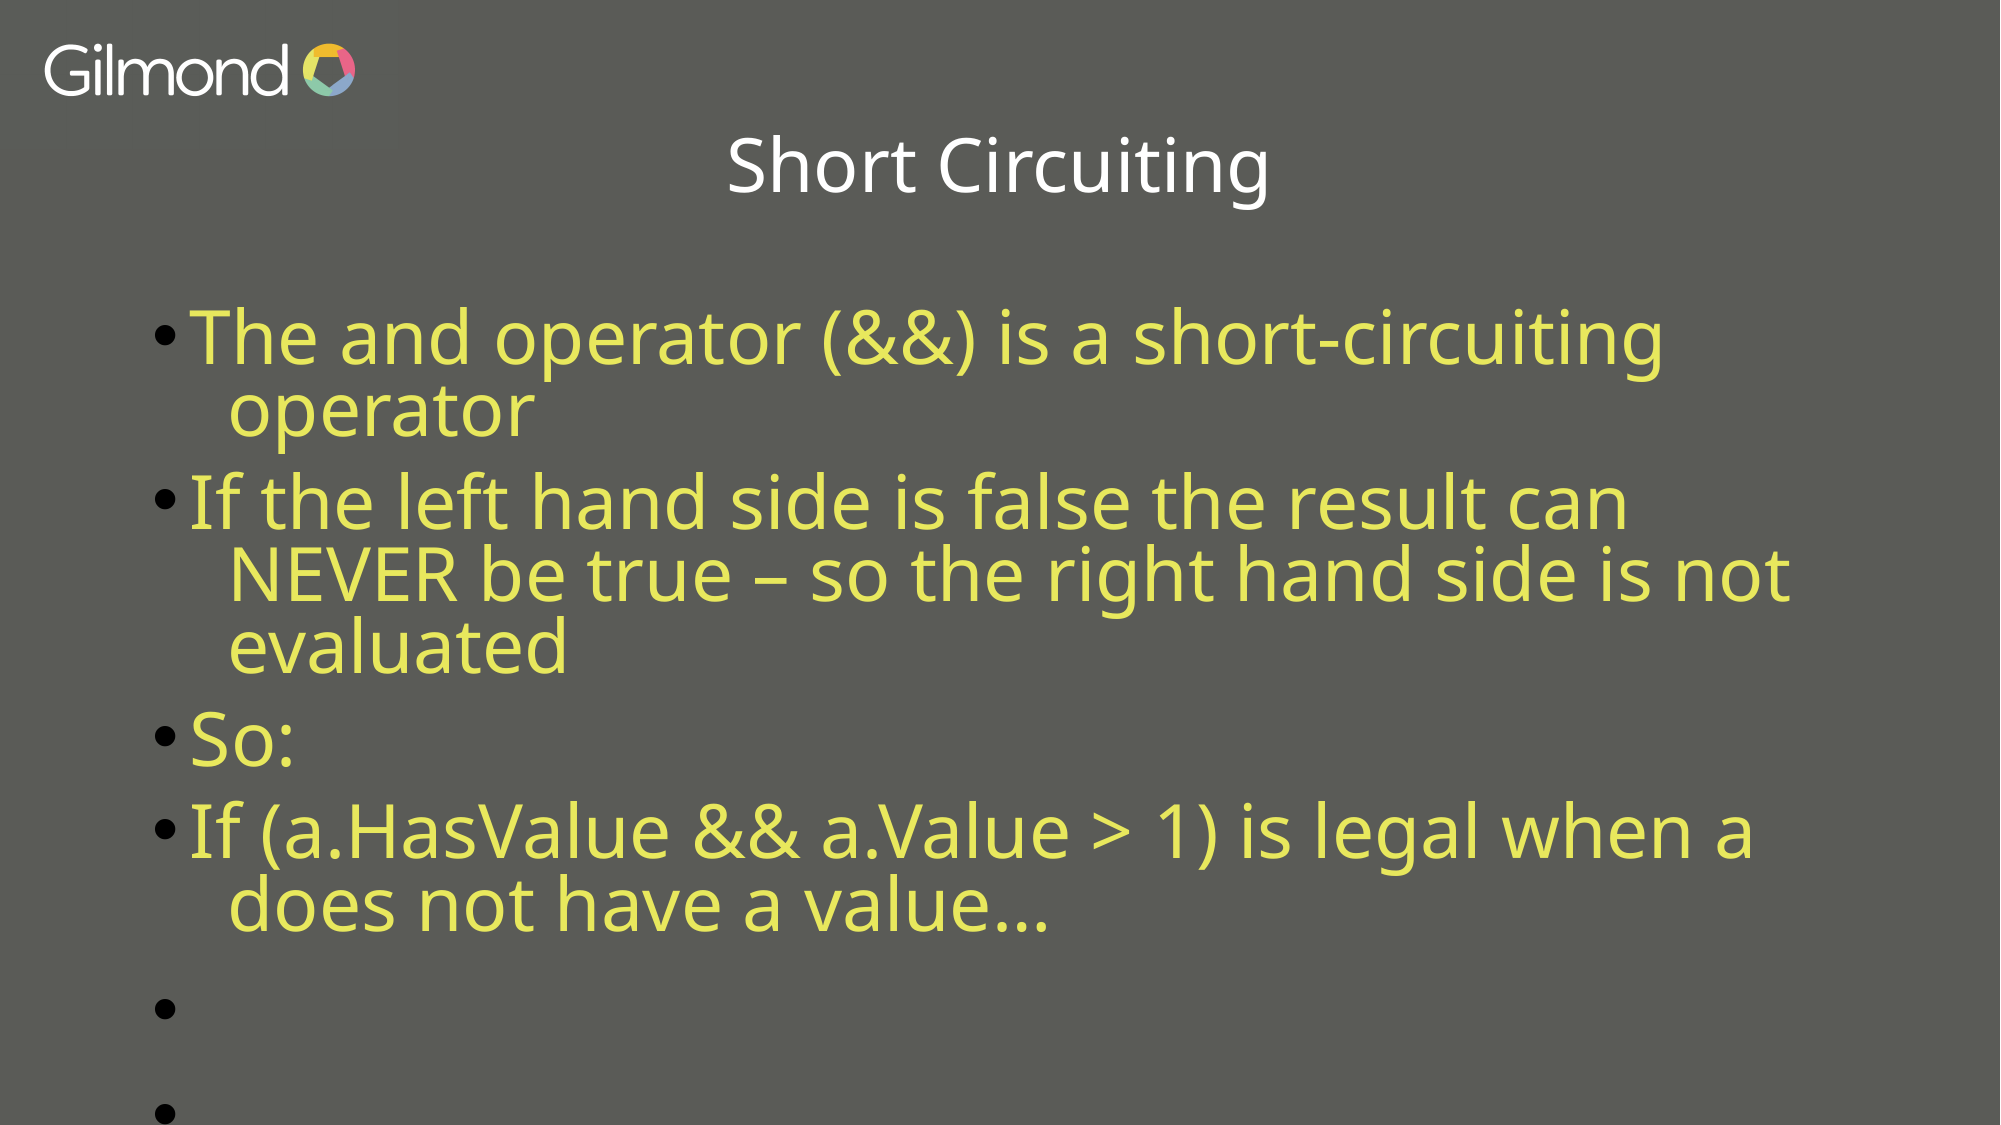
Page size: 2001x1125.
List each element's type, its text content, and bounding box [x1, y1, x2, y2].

picture [0, 0, 399, 149]
list The and operator (&&) is a short-circuiting operator If the left hand side is false the result can NEVER be true – so the right hand side is not evaluated So: If (a.HasValue && a.Value > 1) is legal when a does not have a value… [137, 299, 1863, 1014]
title Short Circuiting [137, 59, 1863, 278]
